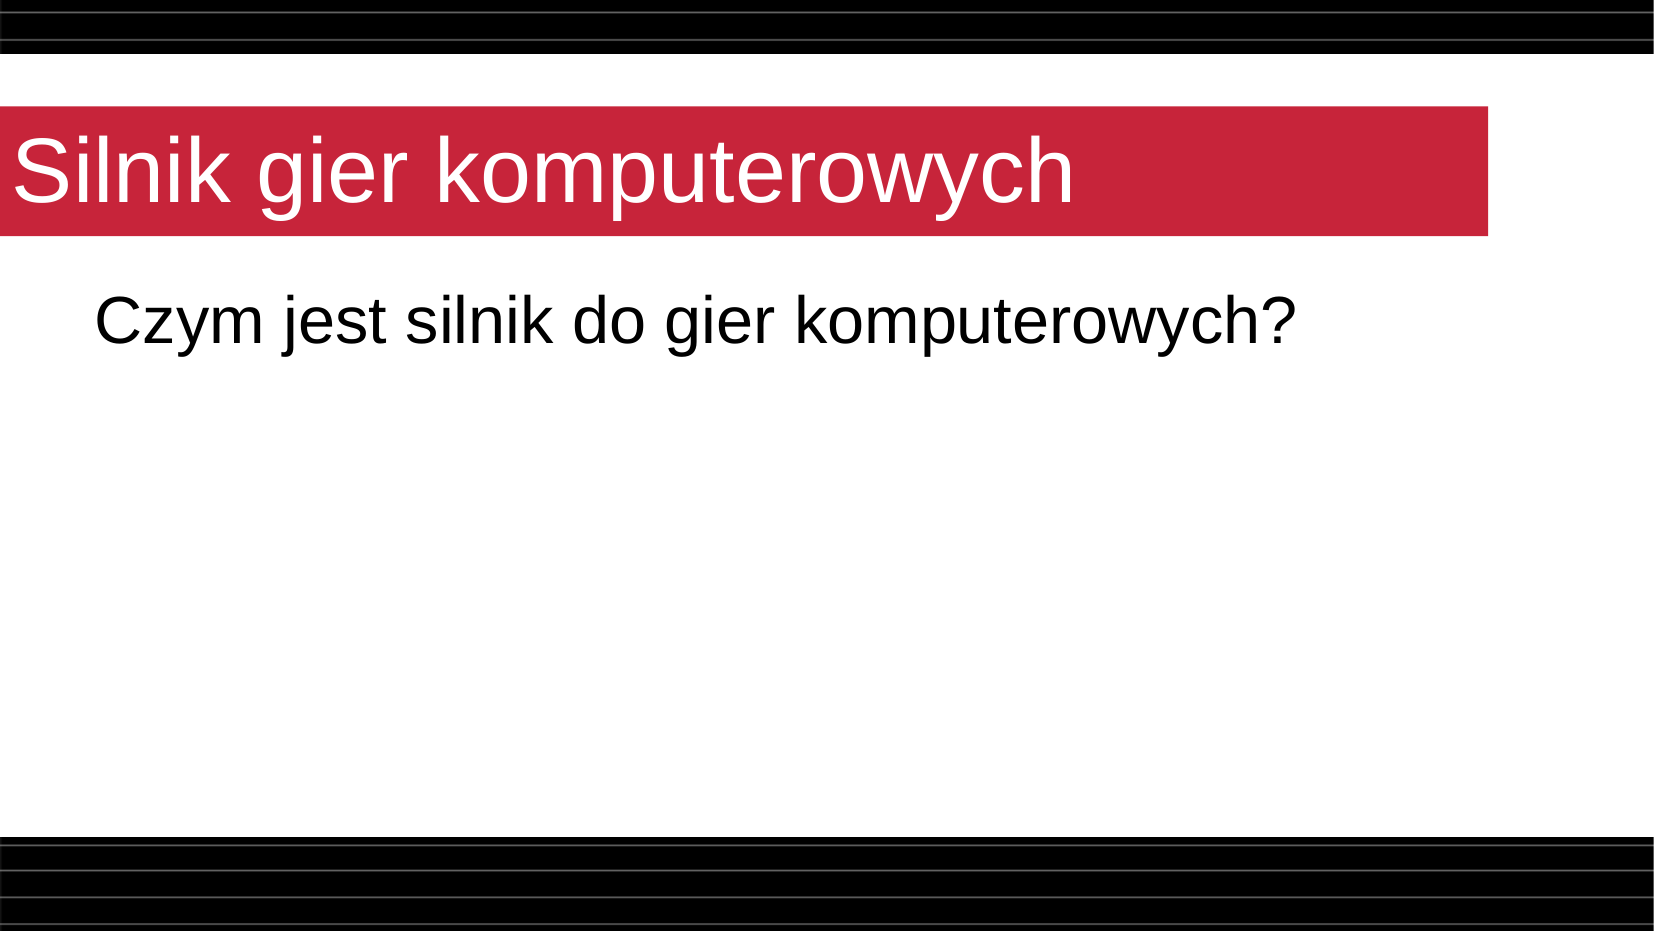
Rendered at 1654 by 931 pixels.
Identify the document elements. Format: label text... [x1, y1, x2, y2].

title Silnik gier komputerowych [0, 106, 1489, 237]
picture [0, 837, 1654, 931]
subtitle Czym jest silnik do gier komputerowych? [59, 283, 1489, 804]
picture [0, 0, 1654, 54]
